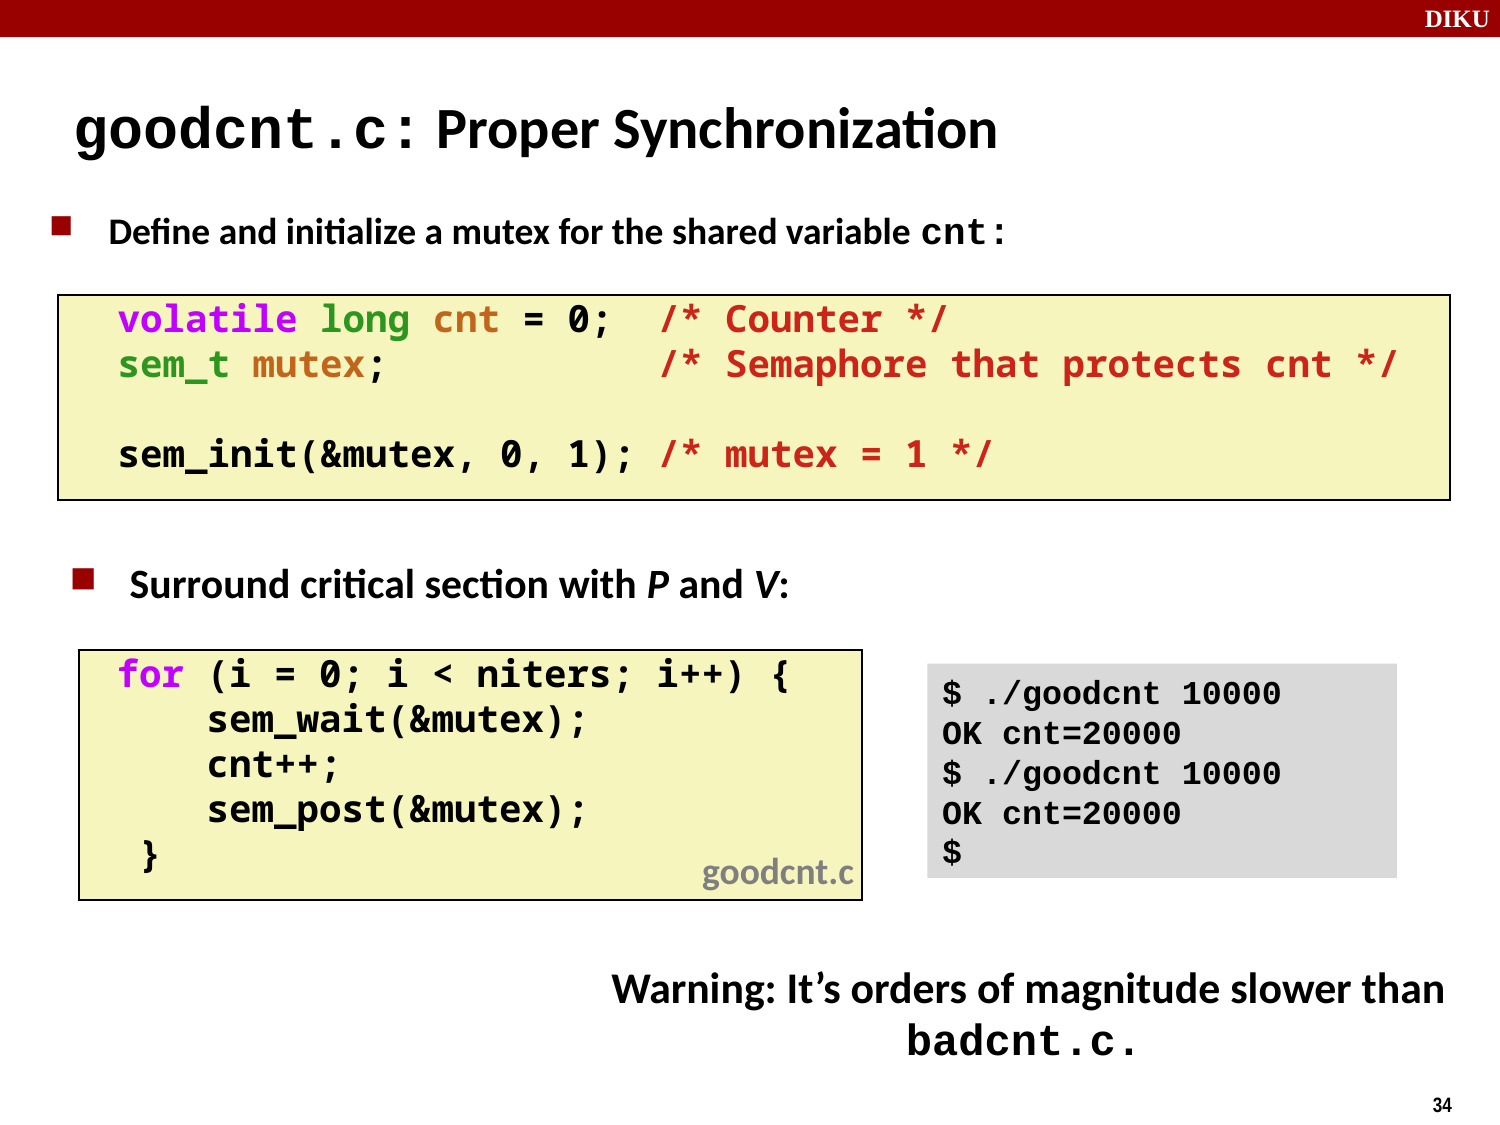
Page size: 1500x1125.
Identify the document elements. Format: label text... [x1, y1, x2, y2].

text_box volatile long cnt = 0; /* Counter */ sem_t mutex; /* Semaphore that protects cnt */ sem_init(&mutex, 0, 1); /* mutex = 1 */ [57, 294, 1450, 500]
text_box $ ./goodcnt 10000 OK cnt=20000 $ ./goodcnt 10000 OK cnt=20000 $ [927, 663, 1397, 878]
text_box Surround critical section with P and V: [58, 549, 1422, 626]
text_box for (i = 0; i < niters; i++) { sem_wait(&mutex); cnt++; sem_post(&mutex); } [79, 649, 863, 900]
text_box goodcnt.c: Proper Synchronization [58, 62, 1304, 188]
text_box Warning: It’s orders of magnitude slower than badcnt.c. [587, 951, 1471, 1087]
text_box goodcnt.c [687, 839, 870, 900]
text_box Define and initialize a mutex for the shared variable cnt: [37, 199, 1401, 275]
